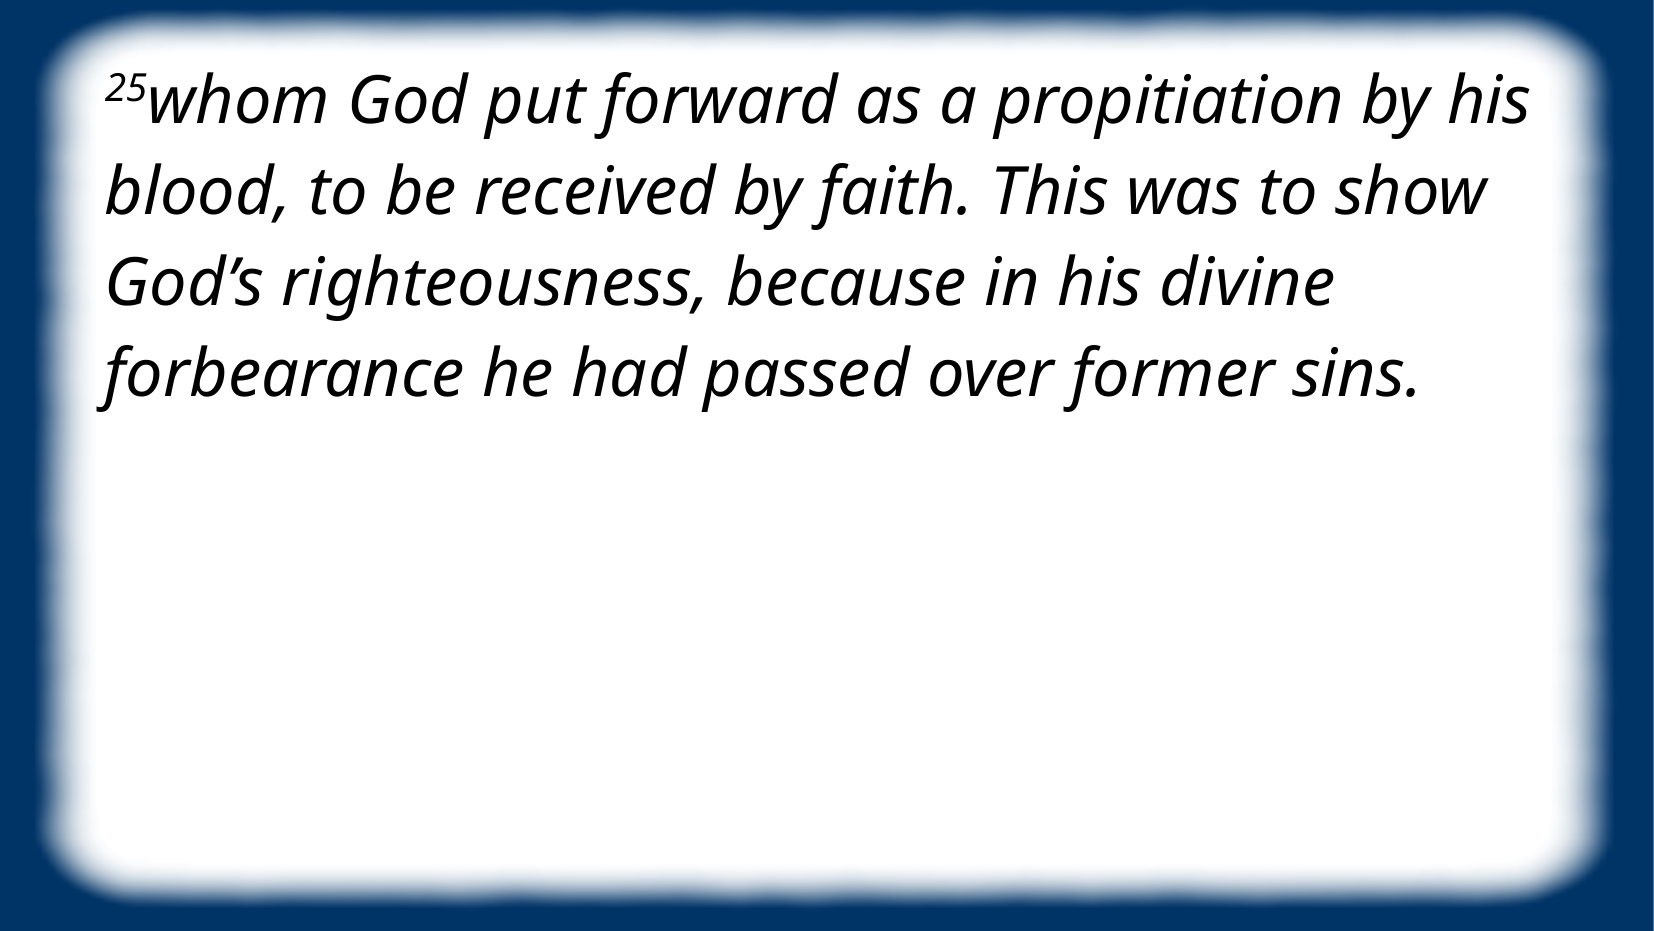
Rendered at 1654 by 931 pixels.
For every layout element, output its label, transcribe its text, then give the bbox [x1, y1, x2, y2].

picture [0, 0, 1654, 931]
text_box 25whom God put forward as a propitiation by his blood, to be received by faith. This was to show God’s righteousness, because in his divine forbearance he had passed over former sins. [90, 45, 1576, 421]
